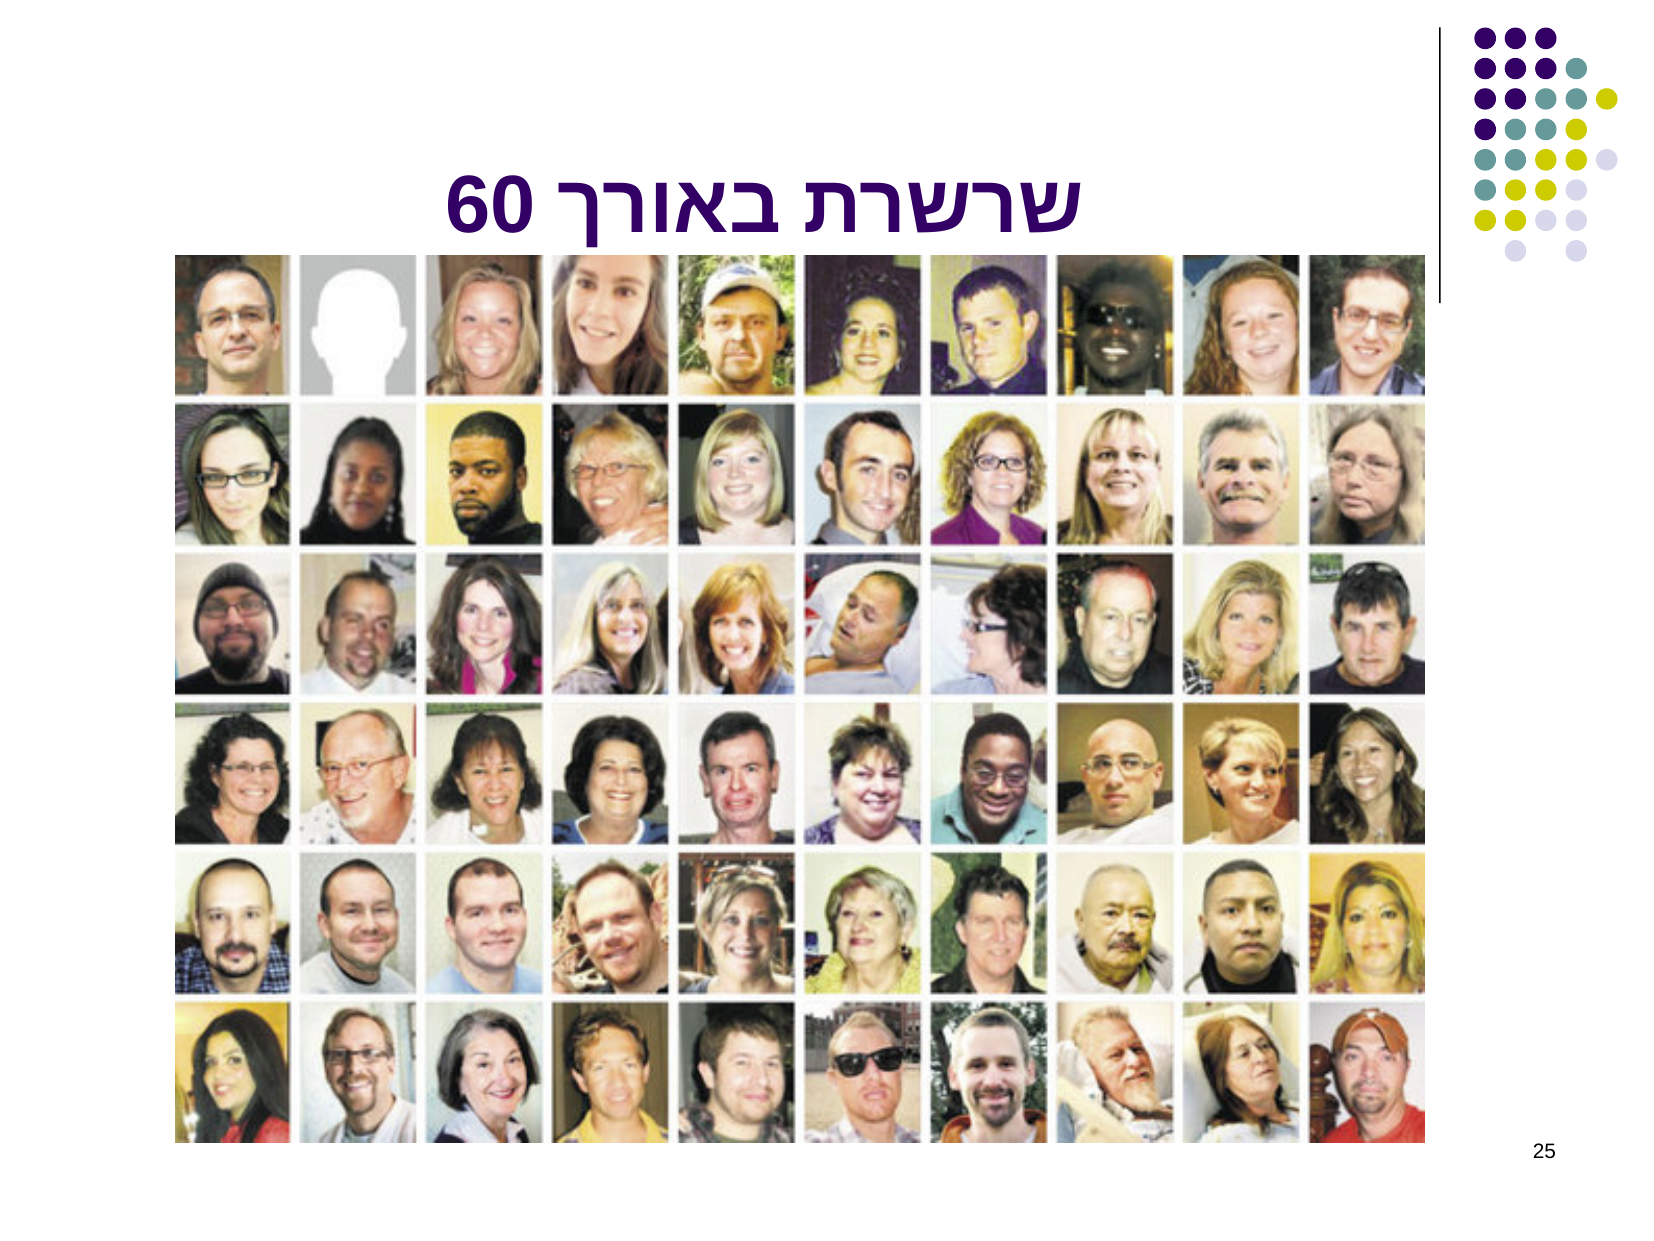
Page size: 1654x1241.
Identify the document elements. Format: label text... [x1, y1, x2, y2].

title שרשרת באורך 60 [82, 22, 1447, 257]
slide_number <number> [1185, 1129, 1571, 1213]
picture [175, 255, 1425, 1143]
